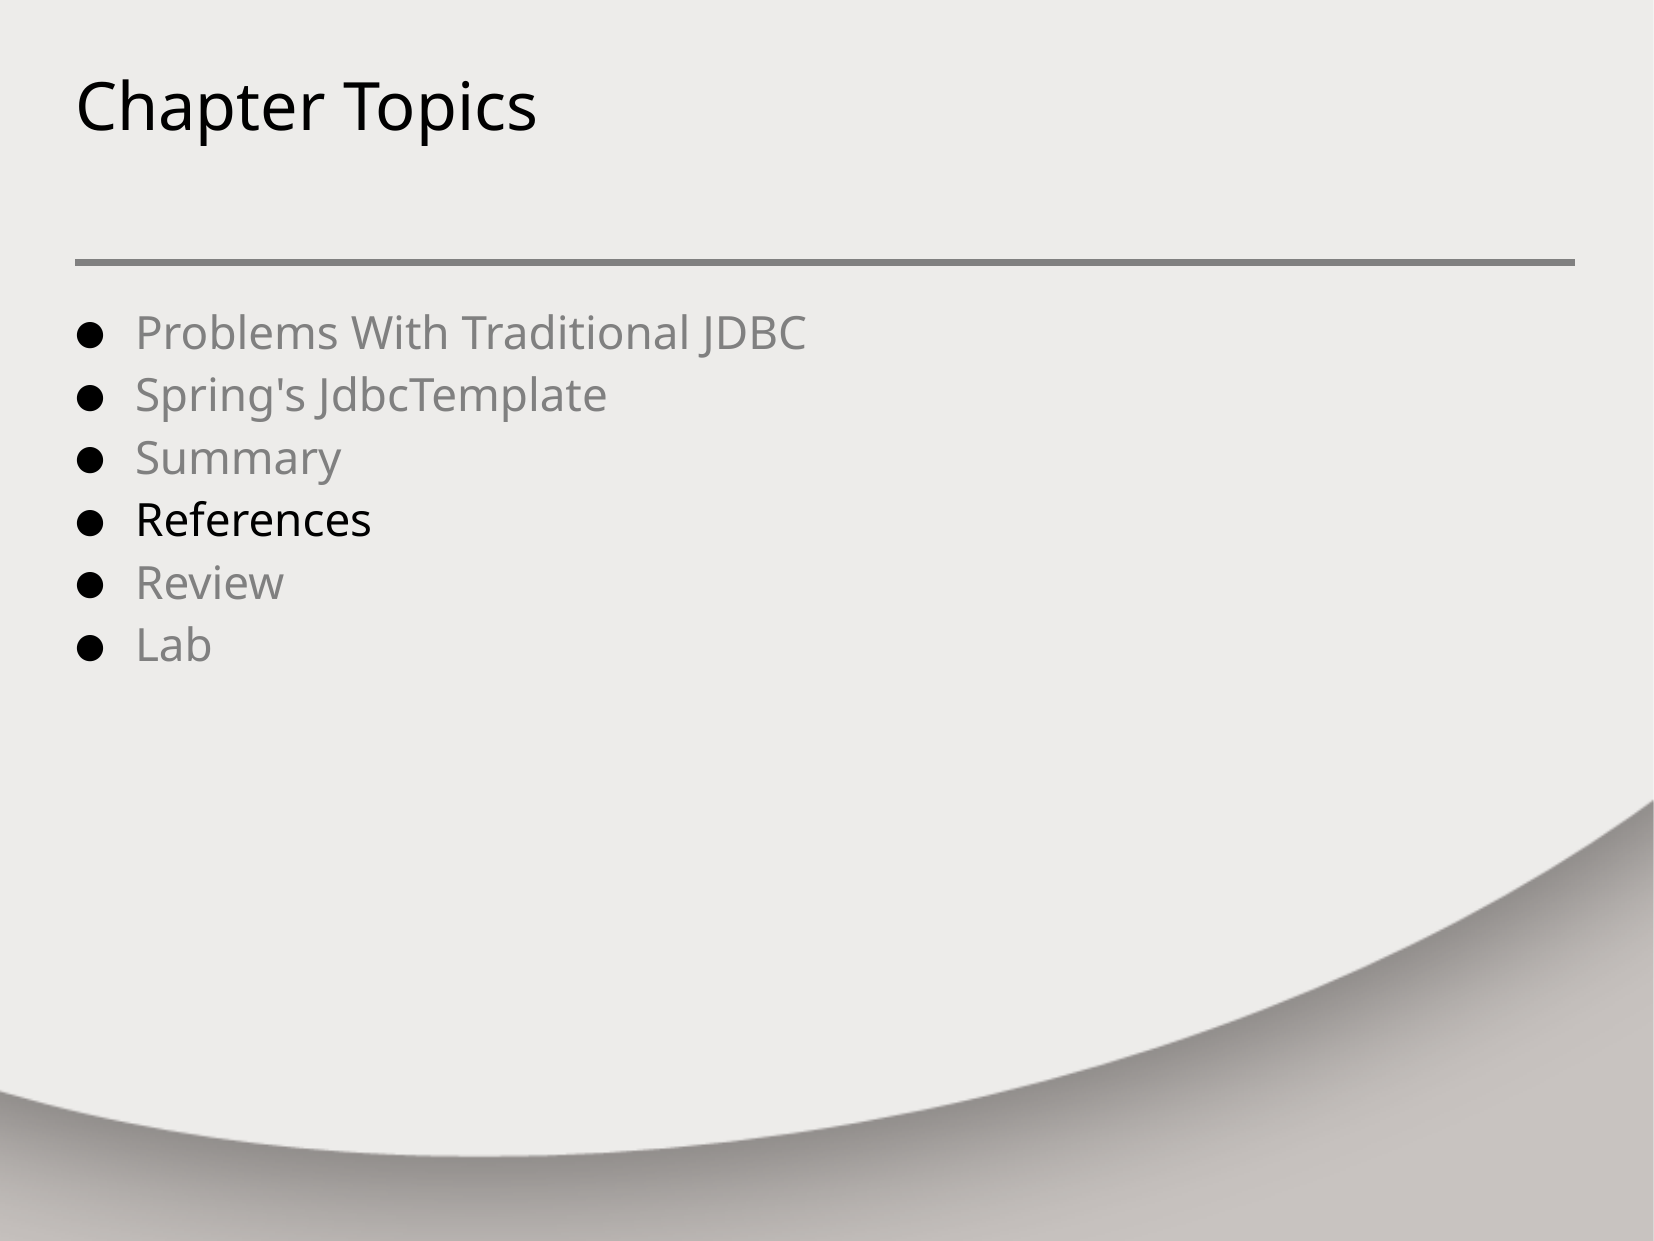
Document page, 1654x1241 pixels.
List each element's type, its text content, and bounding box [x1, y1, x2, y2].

picture [0, 0, 1654, 1241]
title Chapter Topics [75, 75, 1576, 226]
list Problems With Traditional JDBC Spring's JdbcTemplate Summary References Review Lab [75, 300, 1576, 1163]
